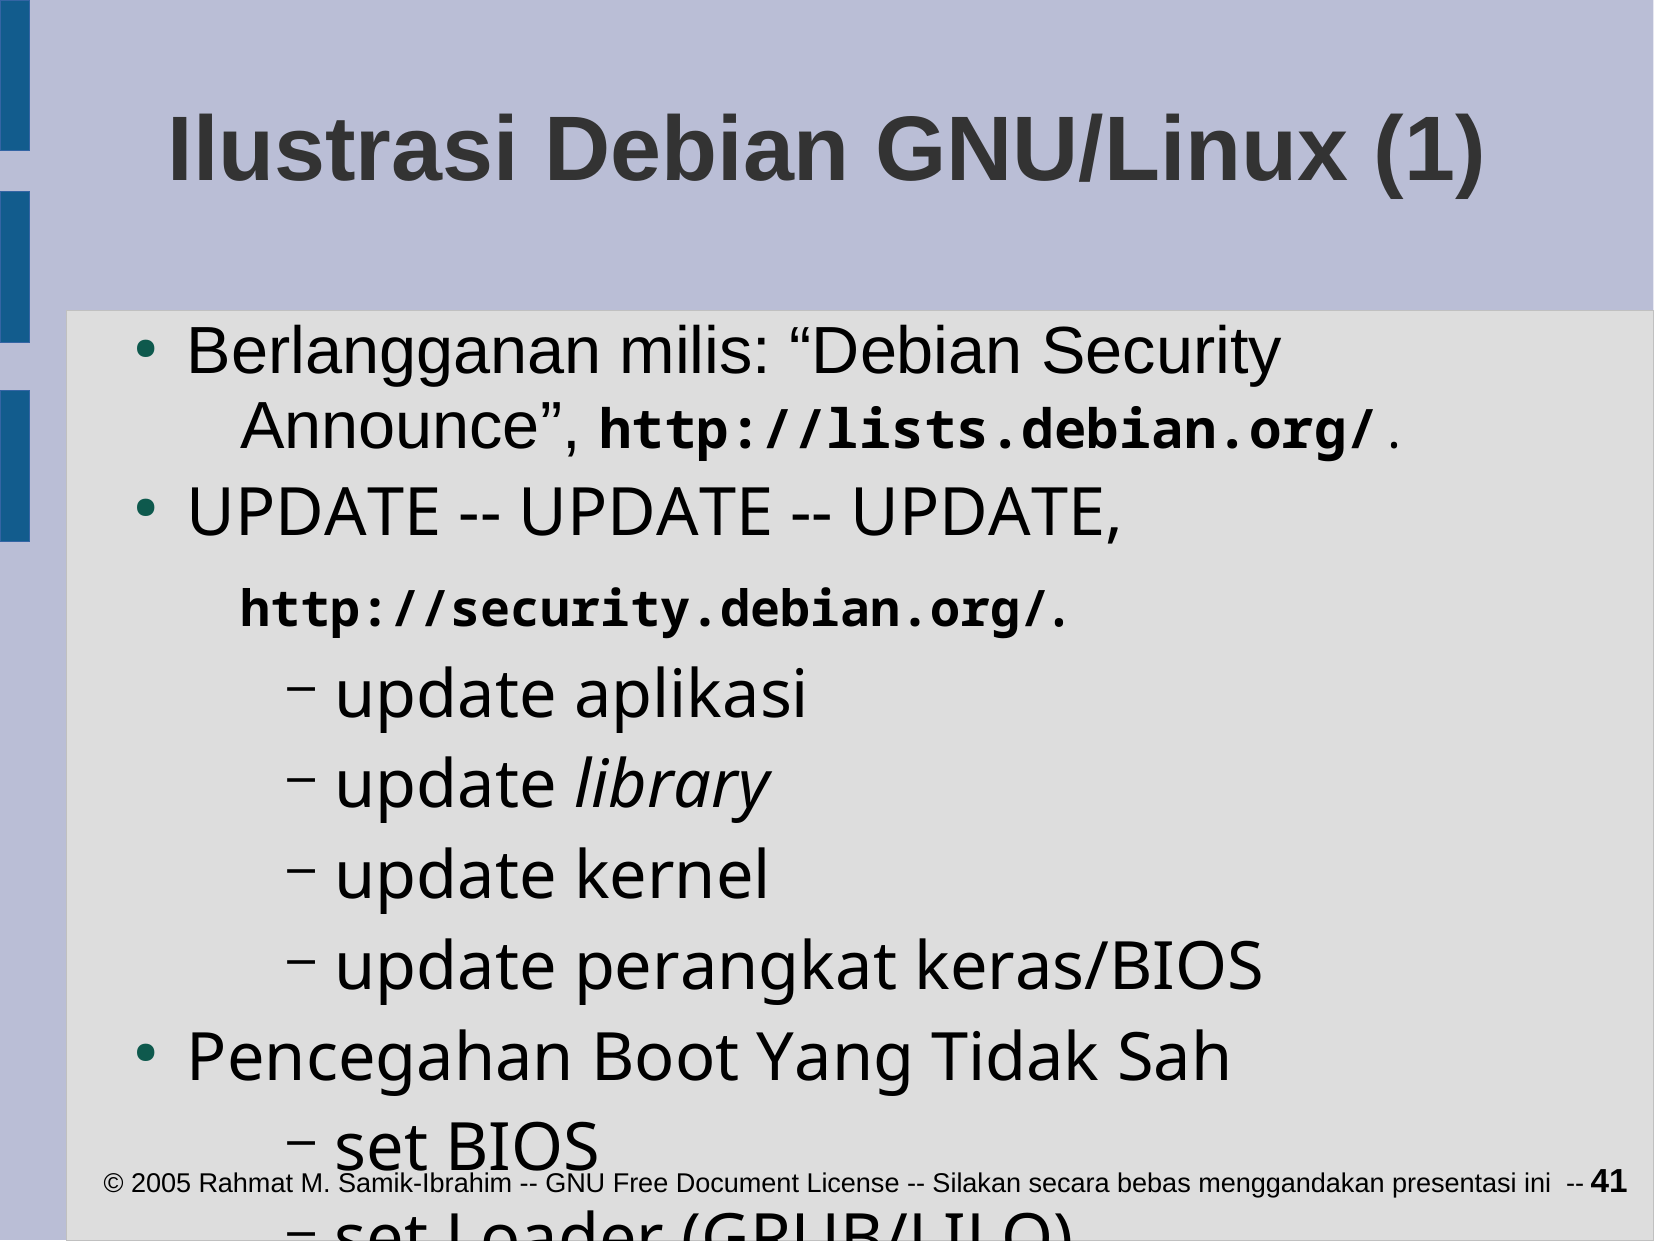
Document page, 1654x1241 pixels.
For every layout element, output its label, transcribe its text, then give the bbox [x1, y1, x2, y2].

title Ilustrasi Debian GNU/Linux (1) [121, 44, 1534, 252]
list Berlangganan milis: “Debian Security Announce”, http://lists.debian.org/. UPDATE -- UPDATE -- UPDATE, http://security.debian.org/. update aplikasi update library update kernel update perangkat keras/BIOS Pencegahan Boot Yang Tidak Sah set BIOS set Loader (GRUB/LILO) [98, 312, 1511, 1139]
